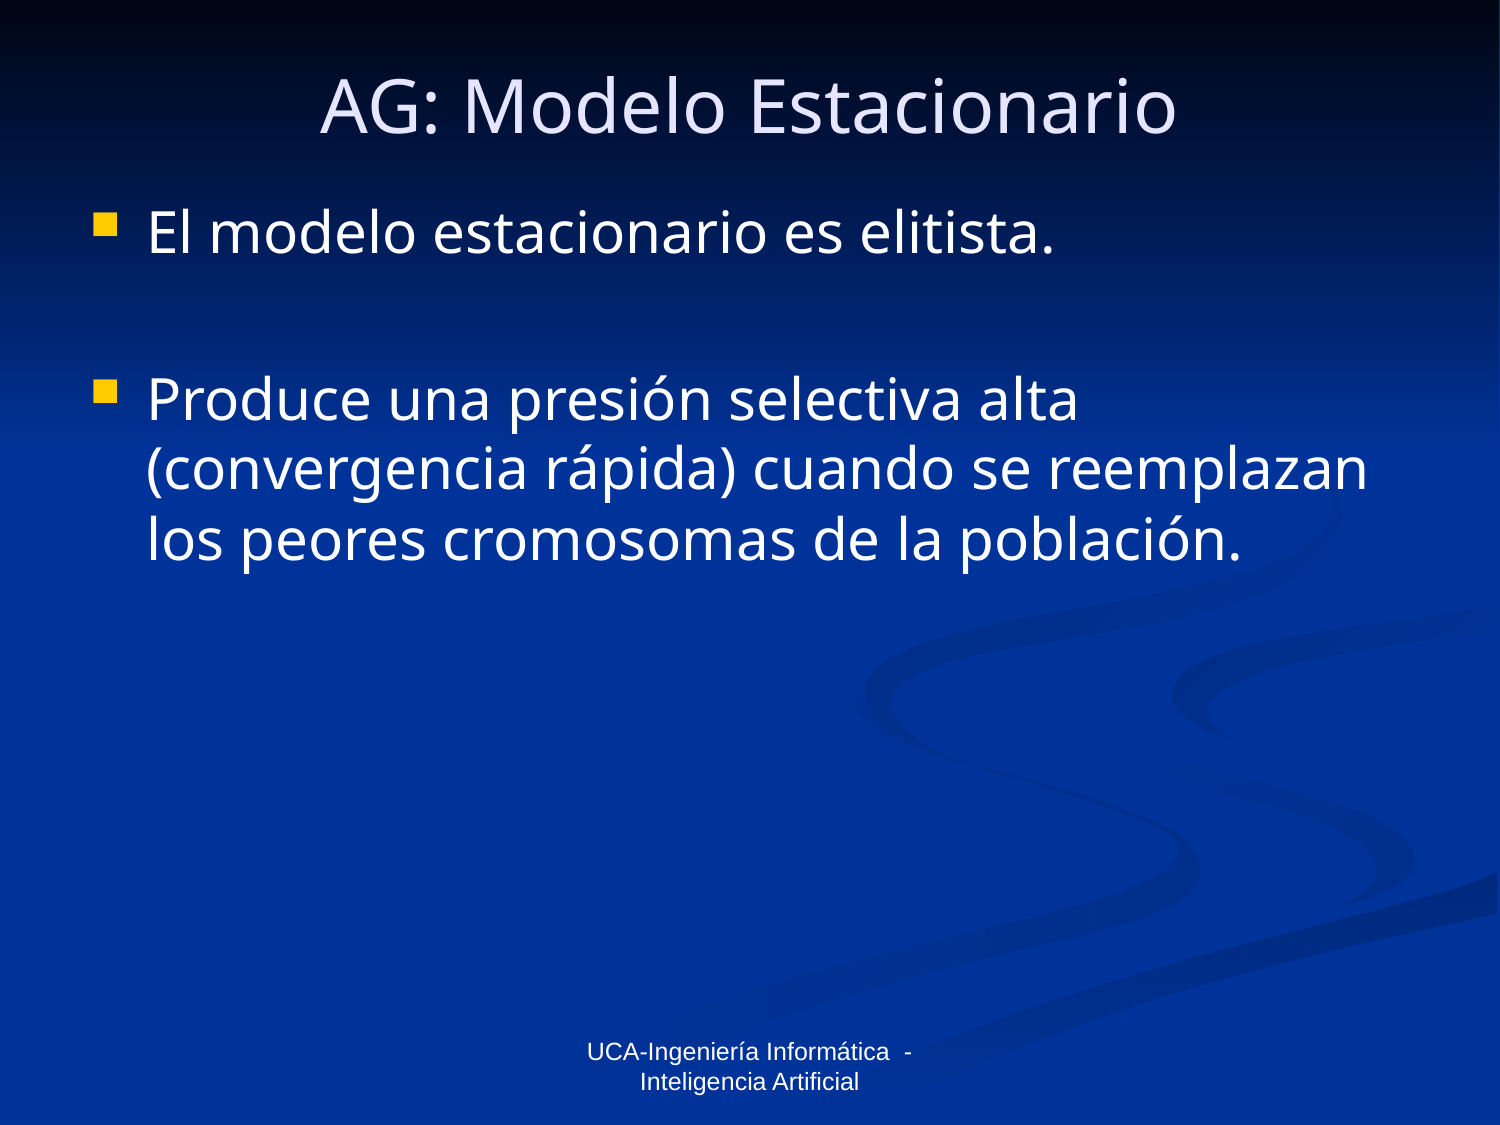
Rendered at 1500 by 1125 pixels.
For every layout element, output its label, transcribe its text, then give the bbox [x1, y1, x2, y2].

footer UCA-Ingeniería Informática - Inteligencia Artificial [512, 1025, 988, 1104]
title AG: Modelo Estacionario [75, 45, 1425, 163]
list El modelo estacionario es elitista. Produce una presión selectiva alta (convergencia rápida) cuando se reemplazan los peores cromosomas de la población. [75, 187, 1425, 1005]
